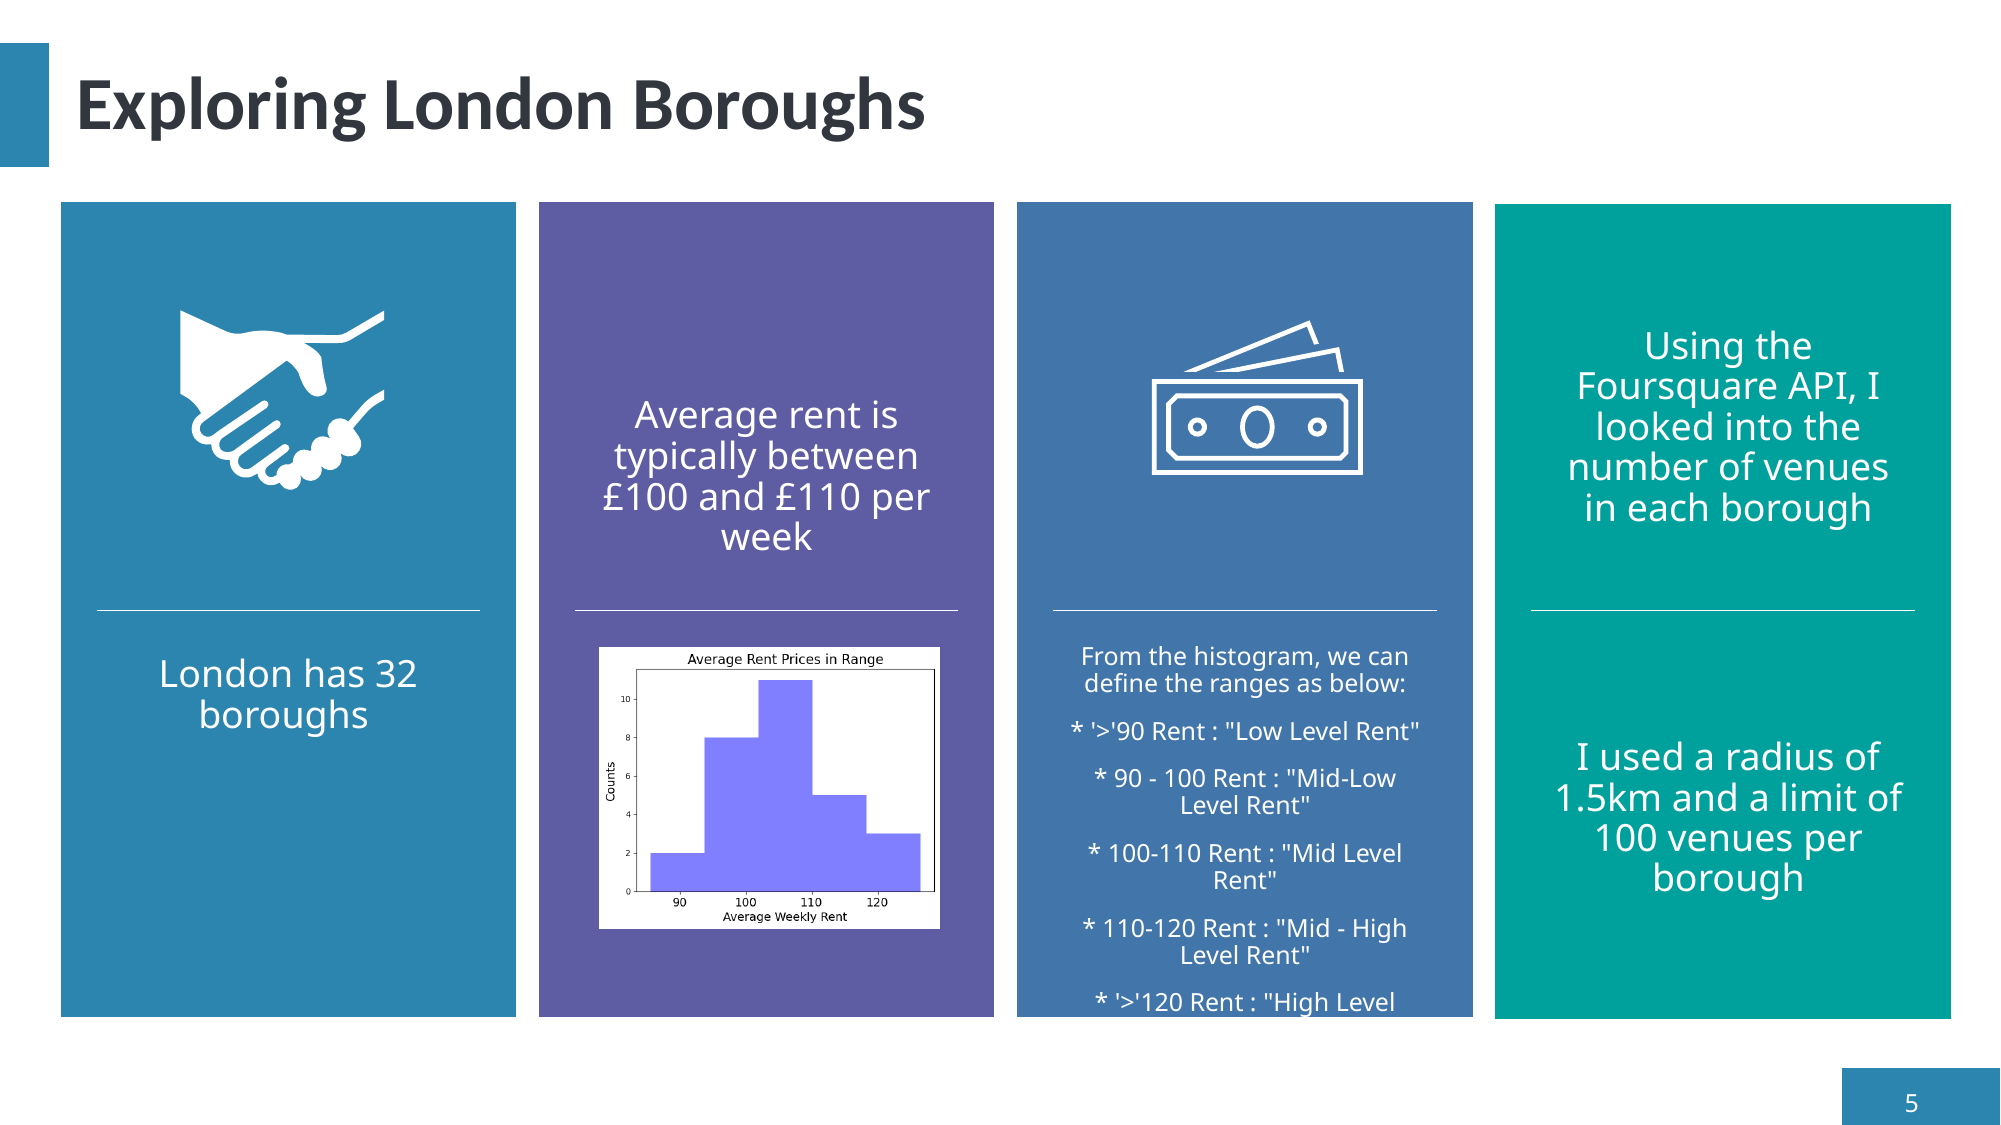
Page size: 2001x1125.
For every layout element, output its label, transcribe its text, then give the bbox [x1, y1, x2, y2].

title Exploring London Boroughs [60, 42, 1951, 168]
list Average rent is typically between £100 and £110 per week [575, 261, 959, 566]
picture [599, 647, 940, 929]
picture [143, 285, 421, 515]
list Using the Foursquare API, I looked into the number of venues in each borough [1536, 319, 1921, 603]
list I used a radius of 1.5km and a limit of 100 venues per borough [1536, 603, 1921, 908]
list London has 32 boroughs [96, 647, 481, 953]
picture [1141, 281, 1374, 515]
text_box From the histogram, we can define the ranges as below: * '>'90 Rent : "Low Level Rent" * 90 - 100 Rent : "Mid-Low Level Rent" * 100-110 Rent : "Mid Level Rent" * 110-120 Rent : "Mid - High Level Rent" * '>'120 Rent : "High Level Rent" [1053, 636, 1437, 941]
text_box 8 [1889, 1079, 1951, 1114]
